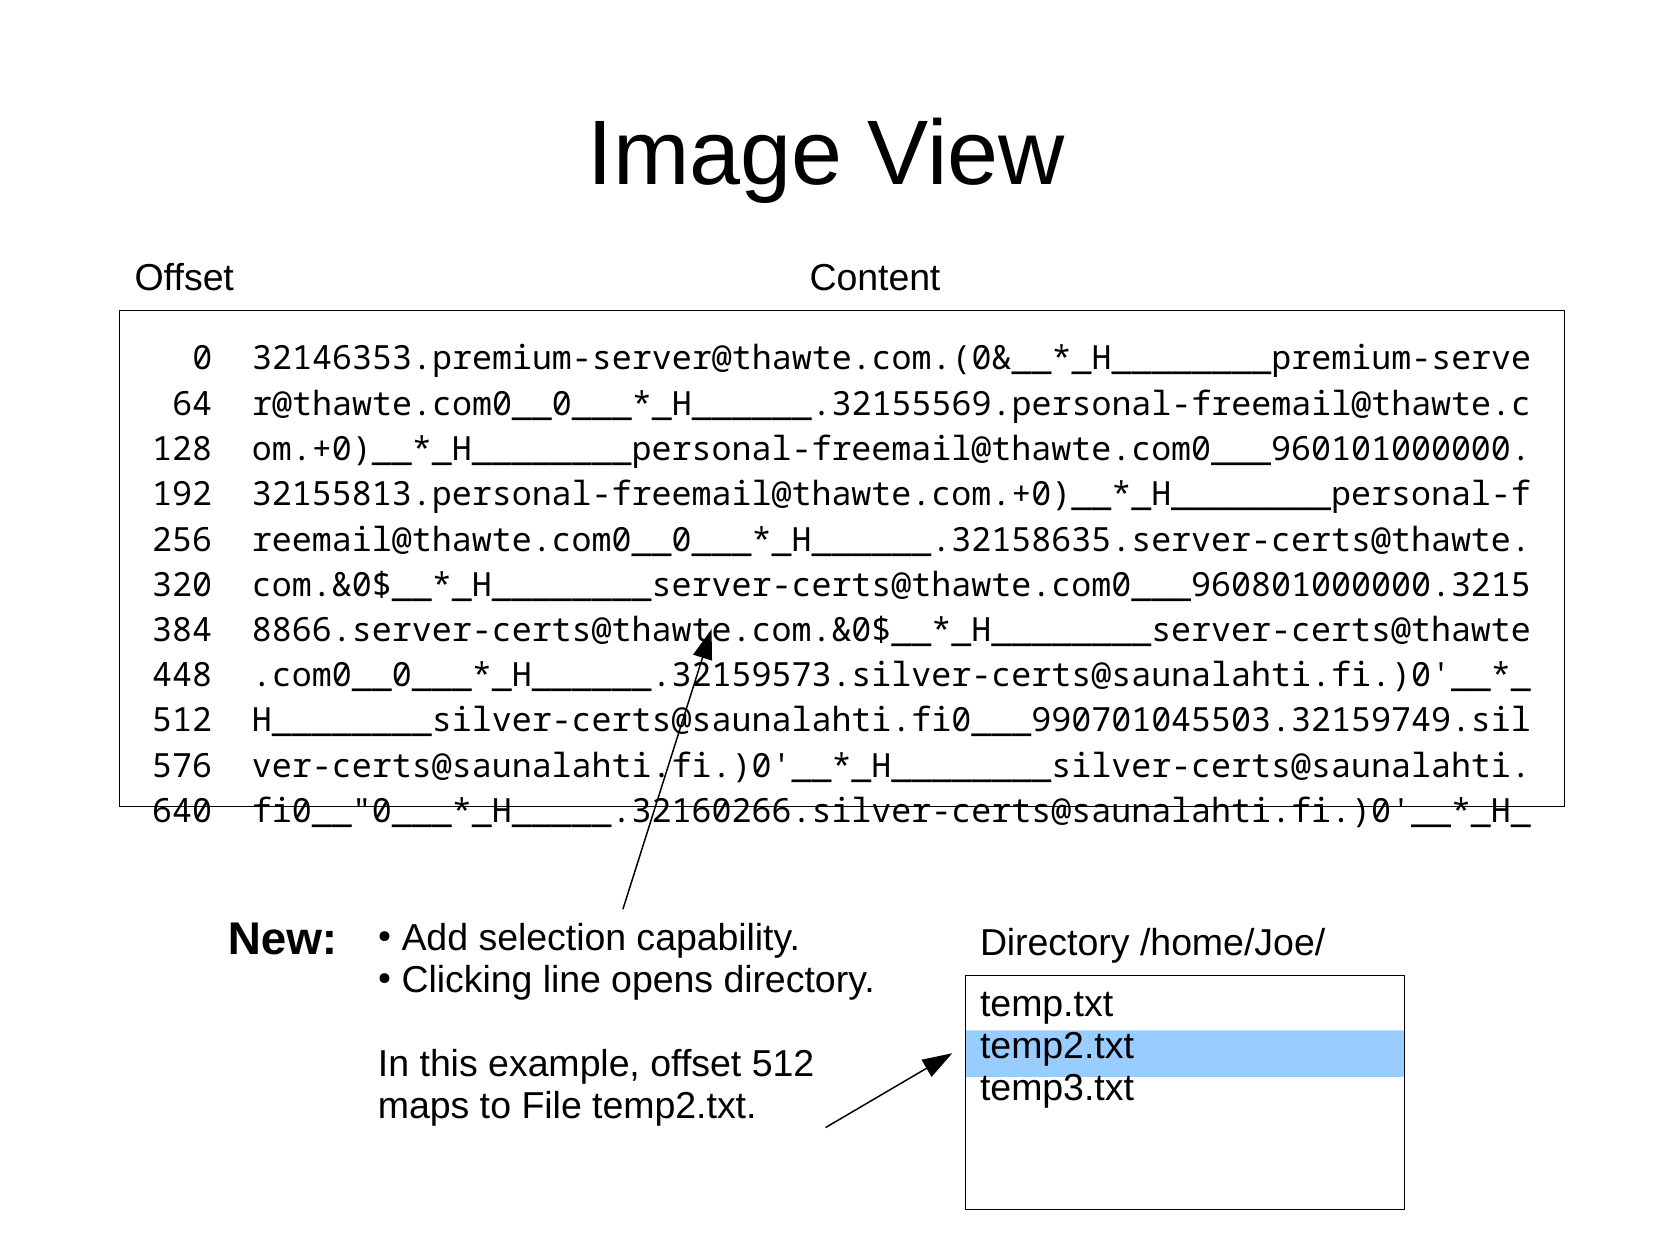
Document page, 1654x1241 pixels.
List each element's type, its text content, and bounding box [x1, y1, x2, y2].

text_box Directory /home/Joe/ [965, 914, 1279, 976]
title Image View [82, 56, 1571, 250]
text_box temp.txt temp2.txt temp3.txt [965, 976, 1121, 1131]
text_box 0 32146353.premium-server@thawte.com.(0&__*_H________premium-serve 64 r@thawte.com0__0___*_H______.32155569.personal-freemail@thawte.c 128 om.+0)__*_H________personal-freemail@thawte.com0___960101000000. 192 32155813.personal-freemail@thawte.com.+0)__*_H________personal-f 256 reemail@thawte.com0__0___*_H______.32158635.server-certs@thawte. 320 com.&0$__*_H________server-certs@thawte.com0___960801000000.3215 384 8866.server-certs@thawte.com.&0$__*_H________server-certs@thawte 448 .com0__0___*_H______.32159573.silver-certs@saunalahti.fi.)0'__*_ 512 H________silver-certs@saunalahti.fi0___990701045503.32159749.sil 576 ver-certs@saunalahti.fi.)0'__*_H________silver-certs@saunalahti. 640 fi0__"0___*_H_____.32160266.silver-certs@saunalahti.fi.)0'__*_H_ [120, 327, 1548, 806]
text_box Offset Content [119, 249, 932, 311]
text_box [1121, 1030, 1404, 1077]
text_box New: [213, 905, 333, 991]
text_box 0 32146353.premium-server@thawte.com.(0&__*_H________premium-serve 64 r@thawte.com0__0___*_H______.32155569.personal-freemail@thawte.c 128 om.+0)__*_H________personal-freemail@thawte.com0___960101000000. 192 32155813.personal-freemail@thawte.com.+0)__*_H________personal-f 256 reemail@thawte.com0__0___*_H______.32158635.server-certs@thawte. 320 com.&0$__*_H________server-certs@thawte.com0___960801000000.3215 384 8866.server-certs@thawte.com.&0$__*_H________server-certs@thawte 448 .com0__0___*_H______.32159573.silver-certs@saunalahti.fi.)0'__*_ 512 H________silver-certs@saunalahti.fi0___990701045503.32159749.sil 576 ver-certs@saunalahti.fi.)0'__*_H________silver-certs@saunalahti. 640 fi0__"0___*_H_____.32160266.silver-certs@saunalahti.fi.)0'__*_H_ [97, 327, 654, 813]
text_box Add selection capability. Clicking line opens directory. In this example, offset 512 maps to File temp2.txt. [363, 909, 804, 1158]
